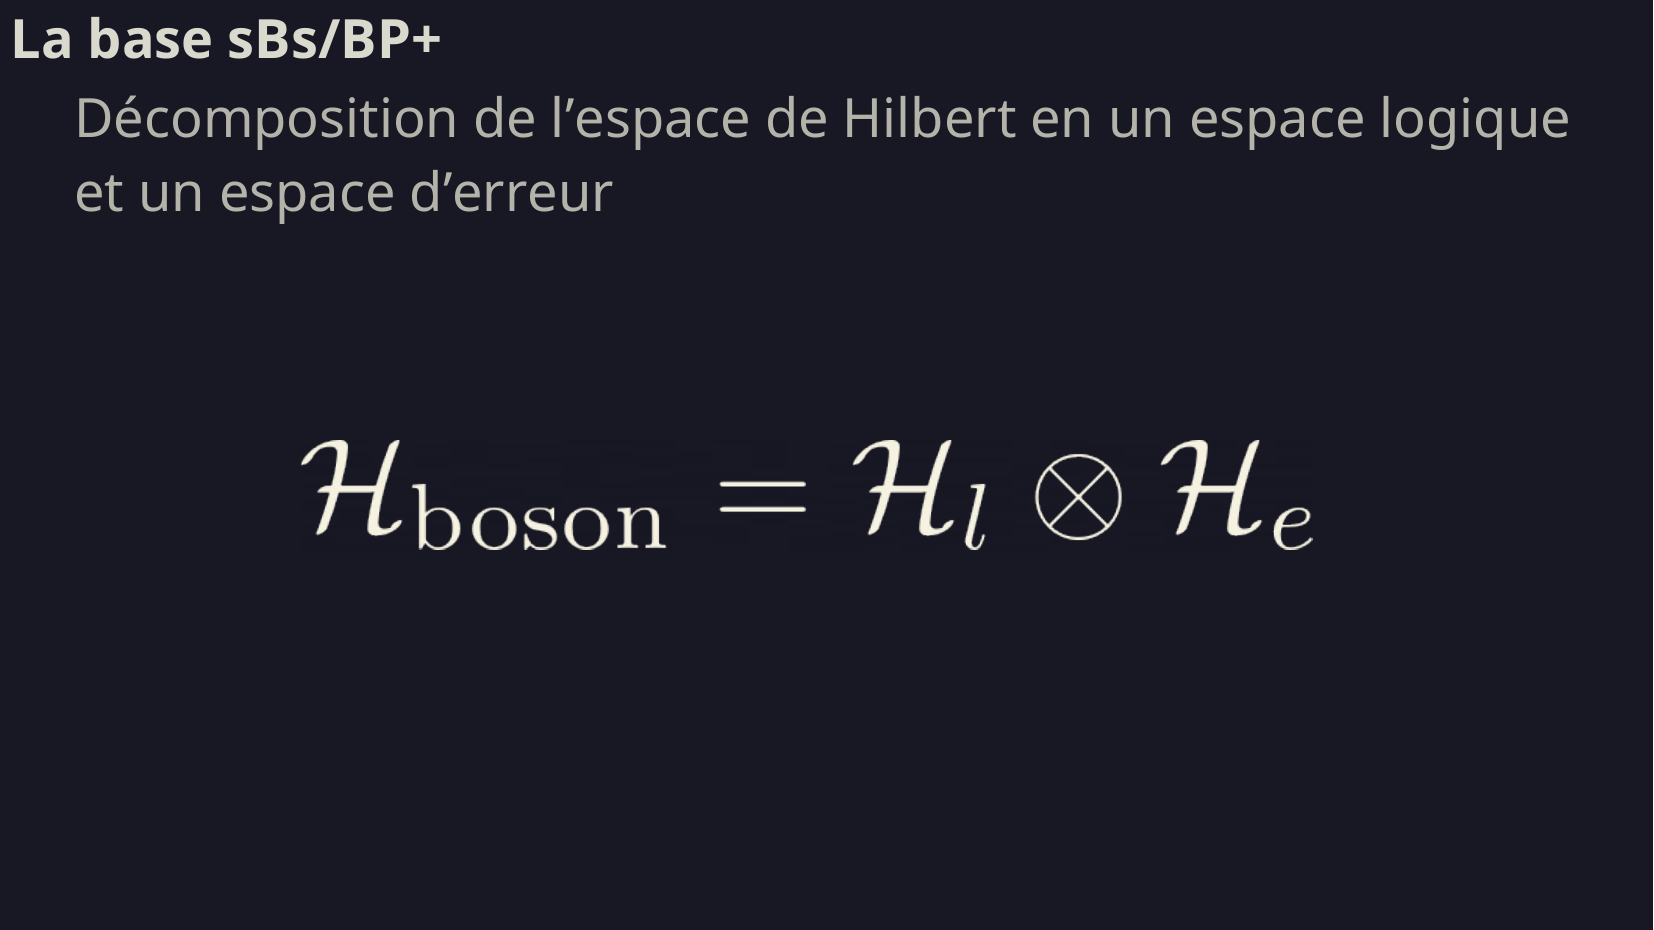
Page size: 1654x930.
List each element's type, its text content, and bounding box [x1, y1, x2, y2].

picture [300, 440, 1313, 550]
text_box Décomposition de l’espace de Hilbert en un espace logique et un espace d’erreur [74, 79, 1576, 233]
text_box La base sBs/BP+ [10, 0, 1635, 80]
